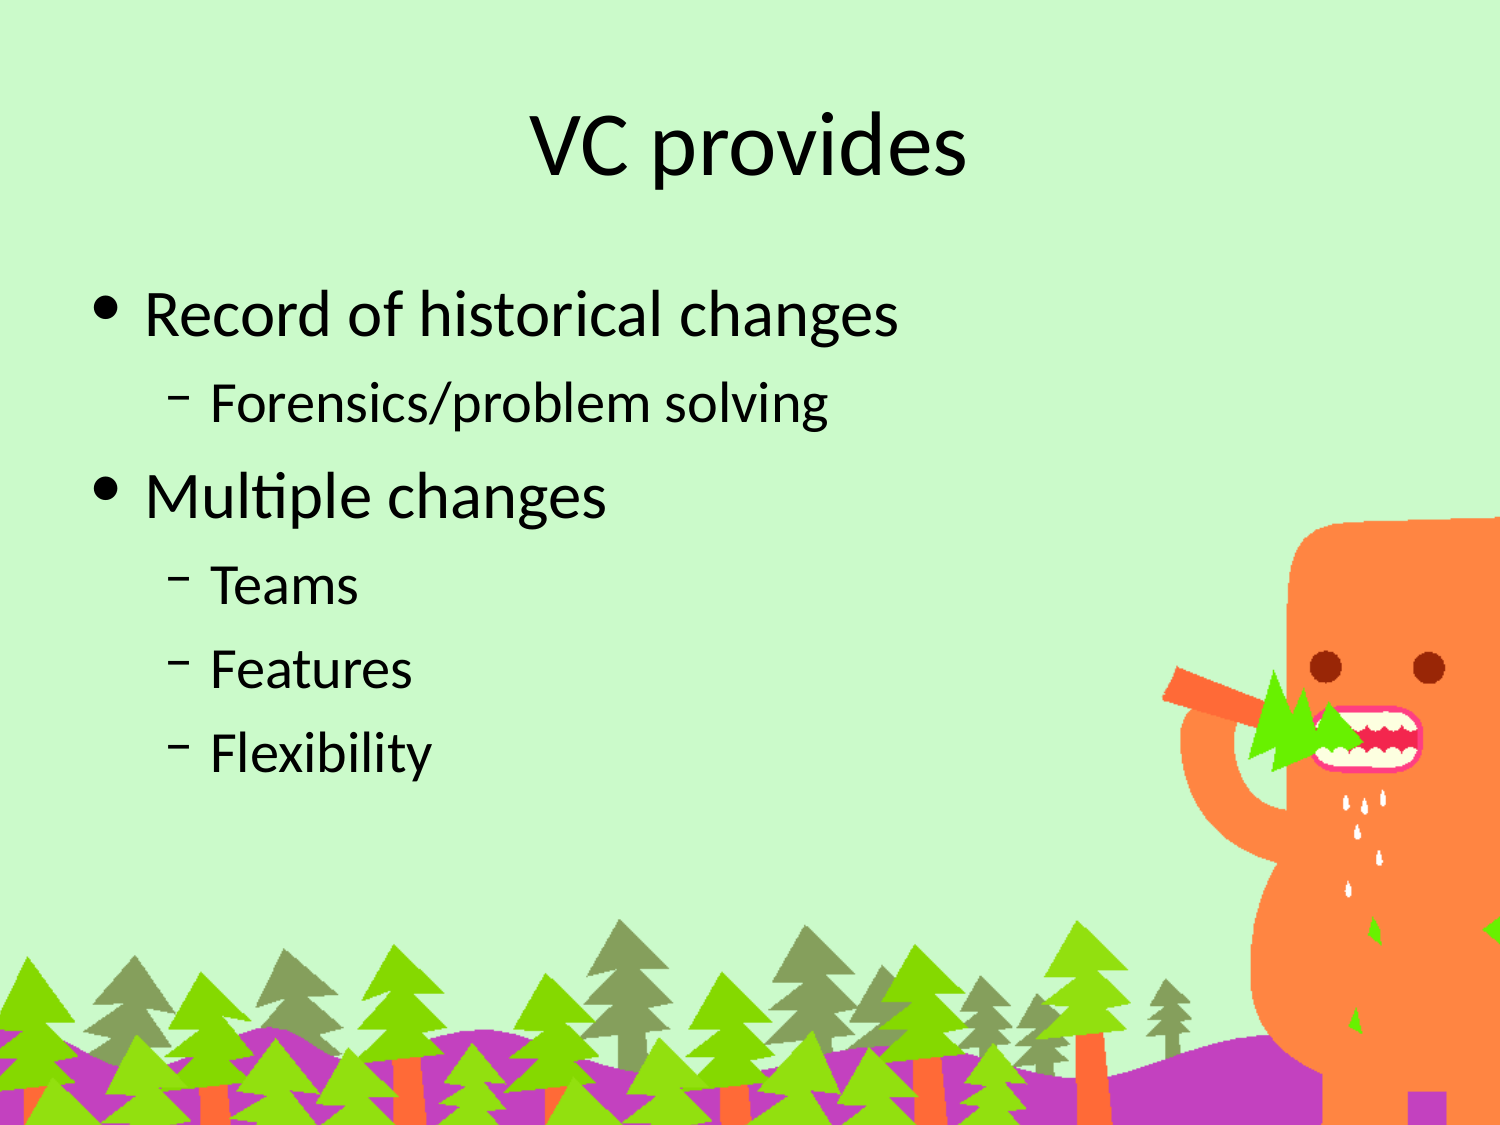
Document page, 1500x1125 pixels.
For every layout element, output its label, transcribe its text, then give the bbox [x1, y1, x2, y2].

picture [0, 0, 1500, 1125]
title VC provides [75, 20, 1424, 257]
list Record of historical changes Forensics/problem solving Multiple changes Teams Features Flexibility [75, 262, 1424, 1004]
